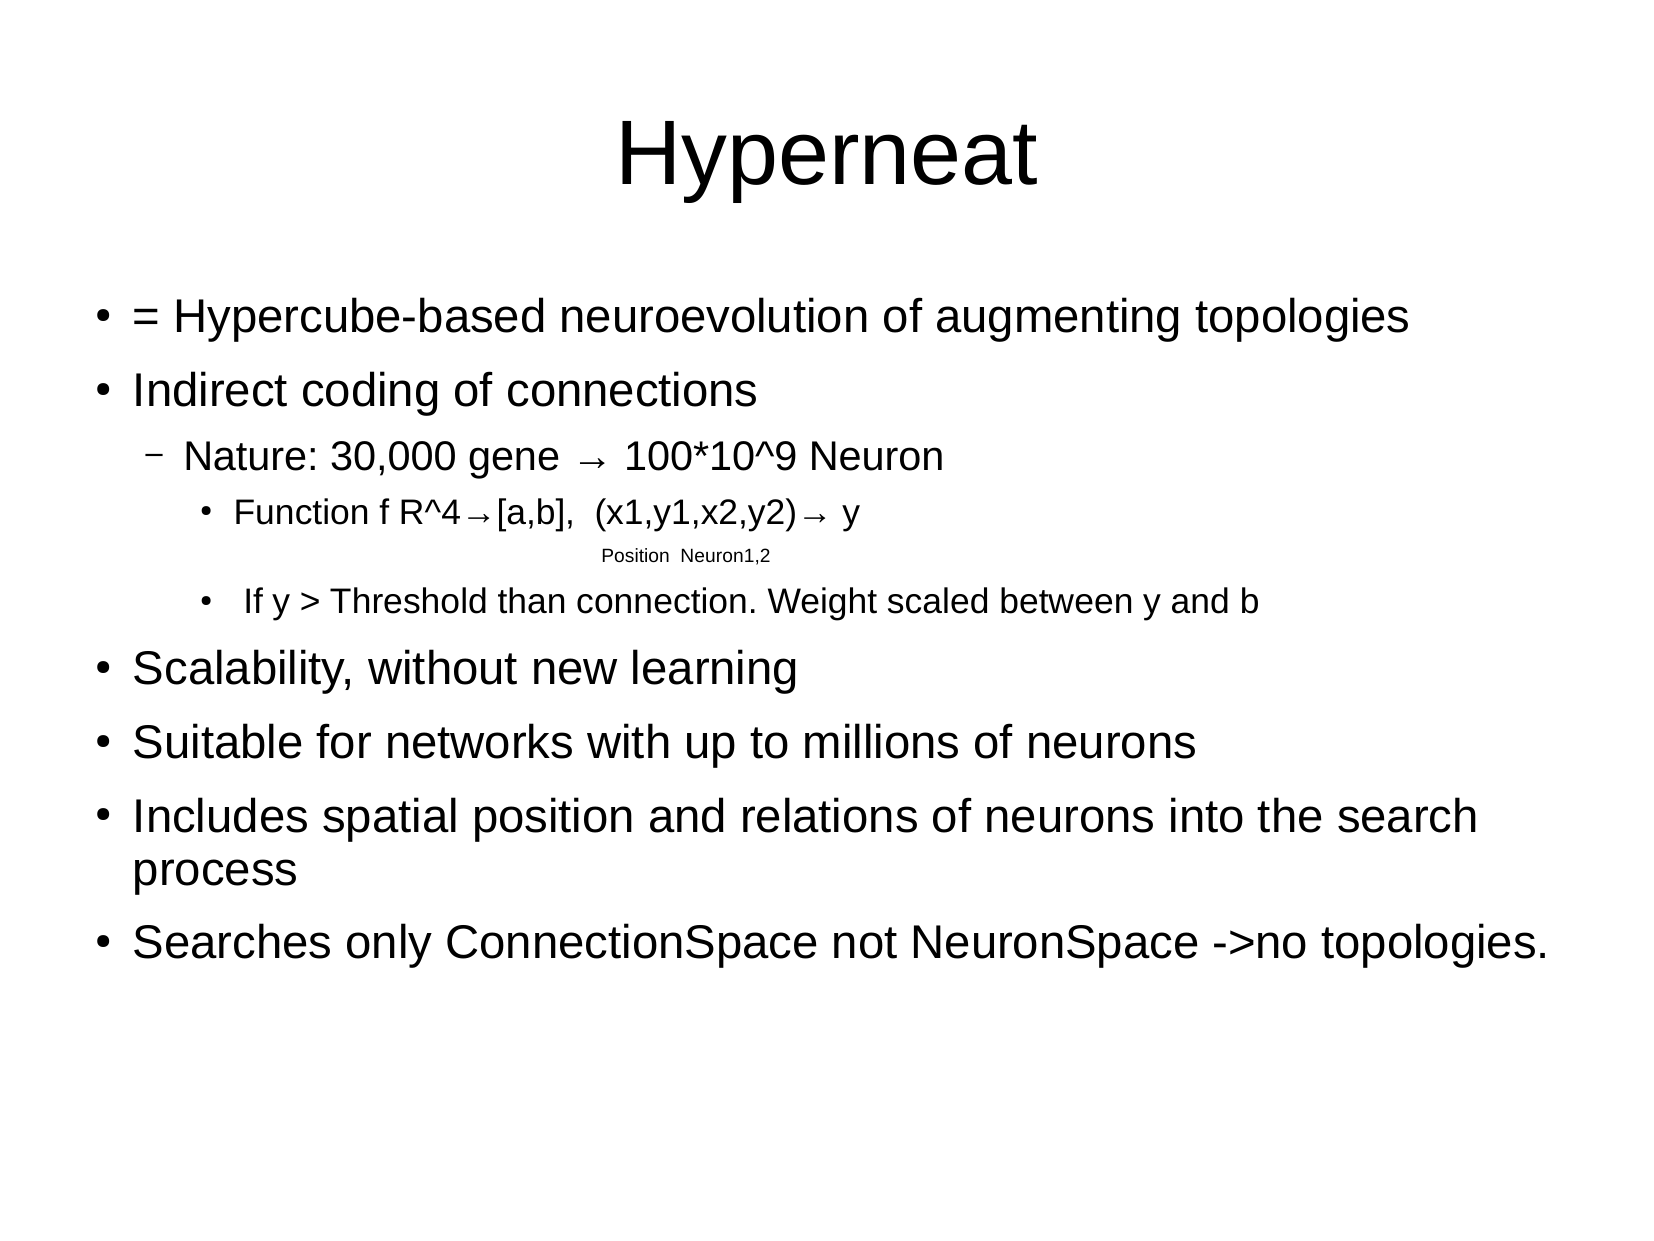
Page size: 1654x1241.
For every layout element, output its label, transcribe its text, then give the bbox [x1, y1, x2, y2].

title Hyperneat [82, 49, 1571, 257]
list = Hypercube-based neuroevolution of augmenting topologies Indirect coding of connections Nature: 30,000 gene → 100*10^9 Neuron Function f R^4→[a,b], (x1,y1,x2,y2)→ y Position Neuron1,2 If y > Threshold than connection. Weight scaled between y and b Scalability, without new learning Suitable for networks with up to millions of neurons Includes spatial position and relations of neurons into the search process Searches only ConnectionSpace not NeuronSpace ->no topologies. [82, 290, 1571, 1010]
